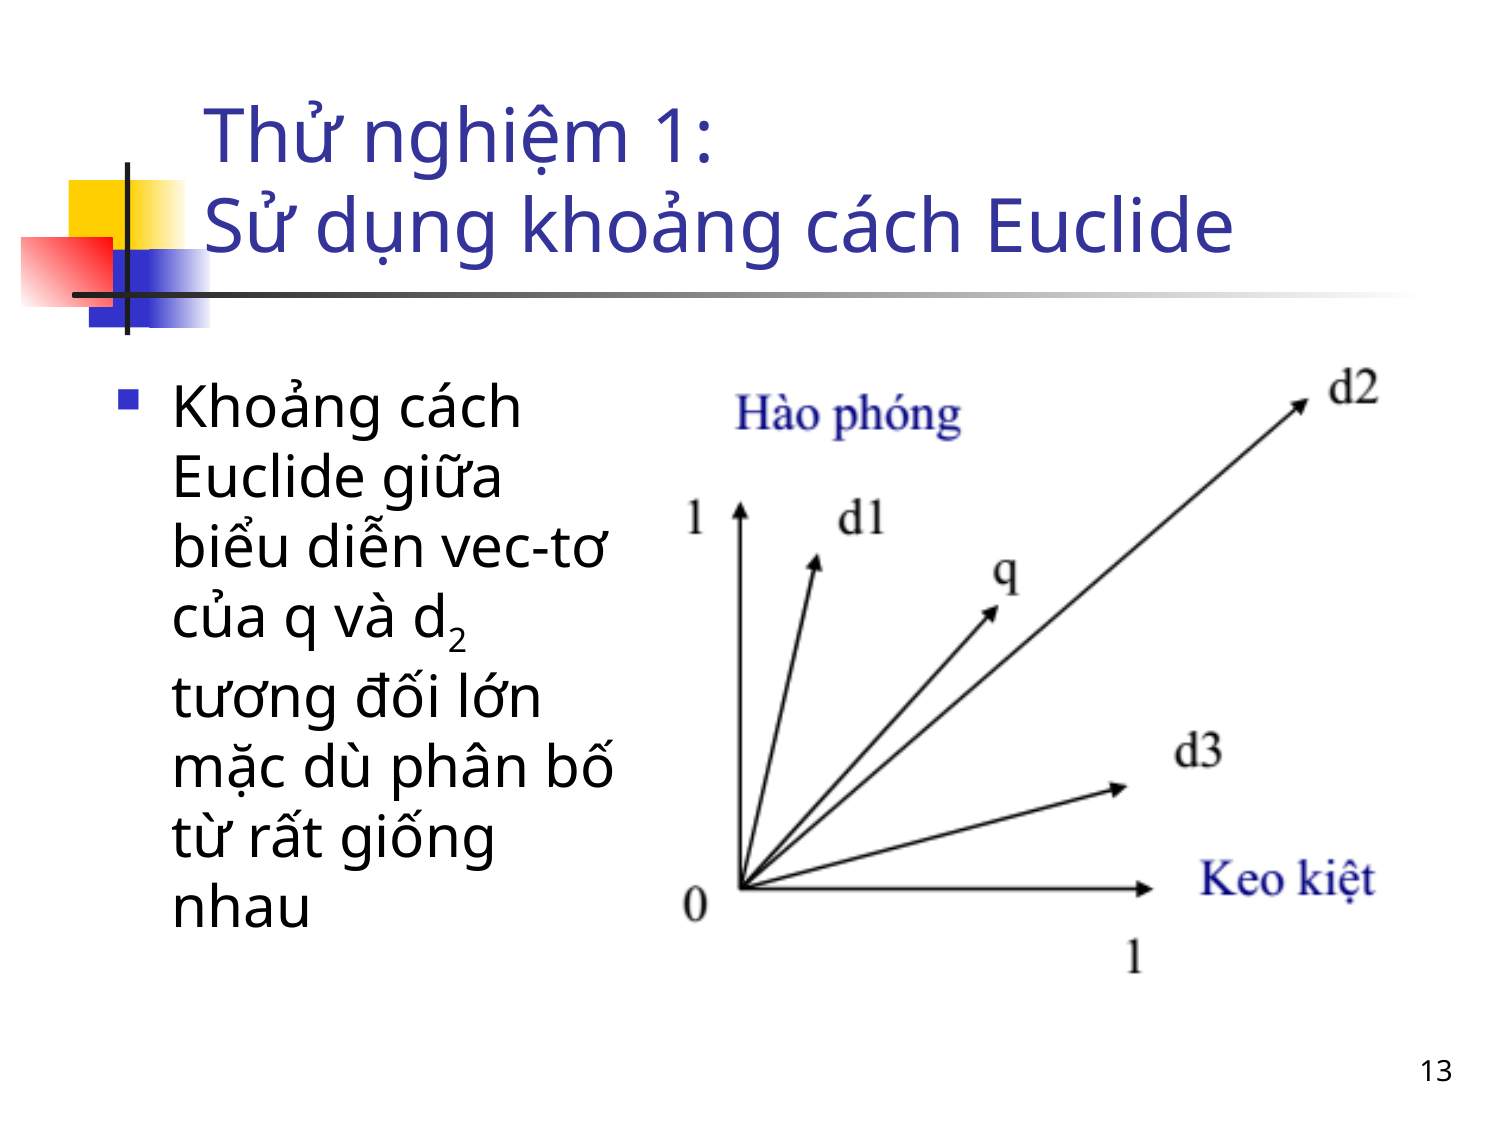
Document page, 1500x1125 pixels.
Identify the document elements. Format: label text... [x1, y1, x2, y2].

list Khoảng cách Euclide giữa biểu diễn vec-tơ của q và d2 tương đối lớn mặc dù phân bố từ rất giống nhau [100, 361, 644, 1006]
title Thử nghiệm 1: Sử dụng khoảng cách Euclide [188, 35, 1468, 275]
picture [631, 354, 1412, 1000]
slide_number <number> [1155, 1024, 1468, 1100]
